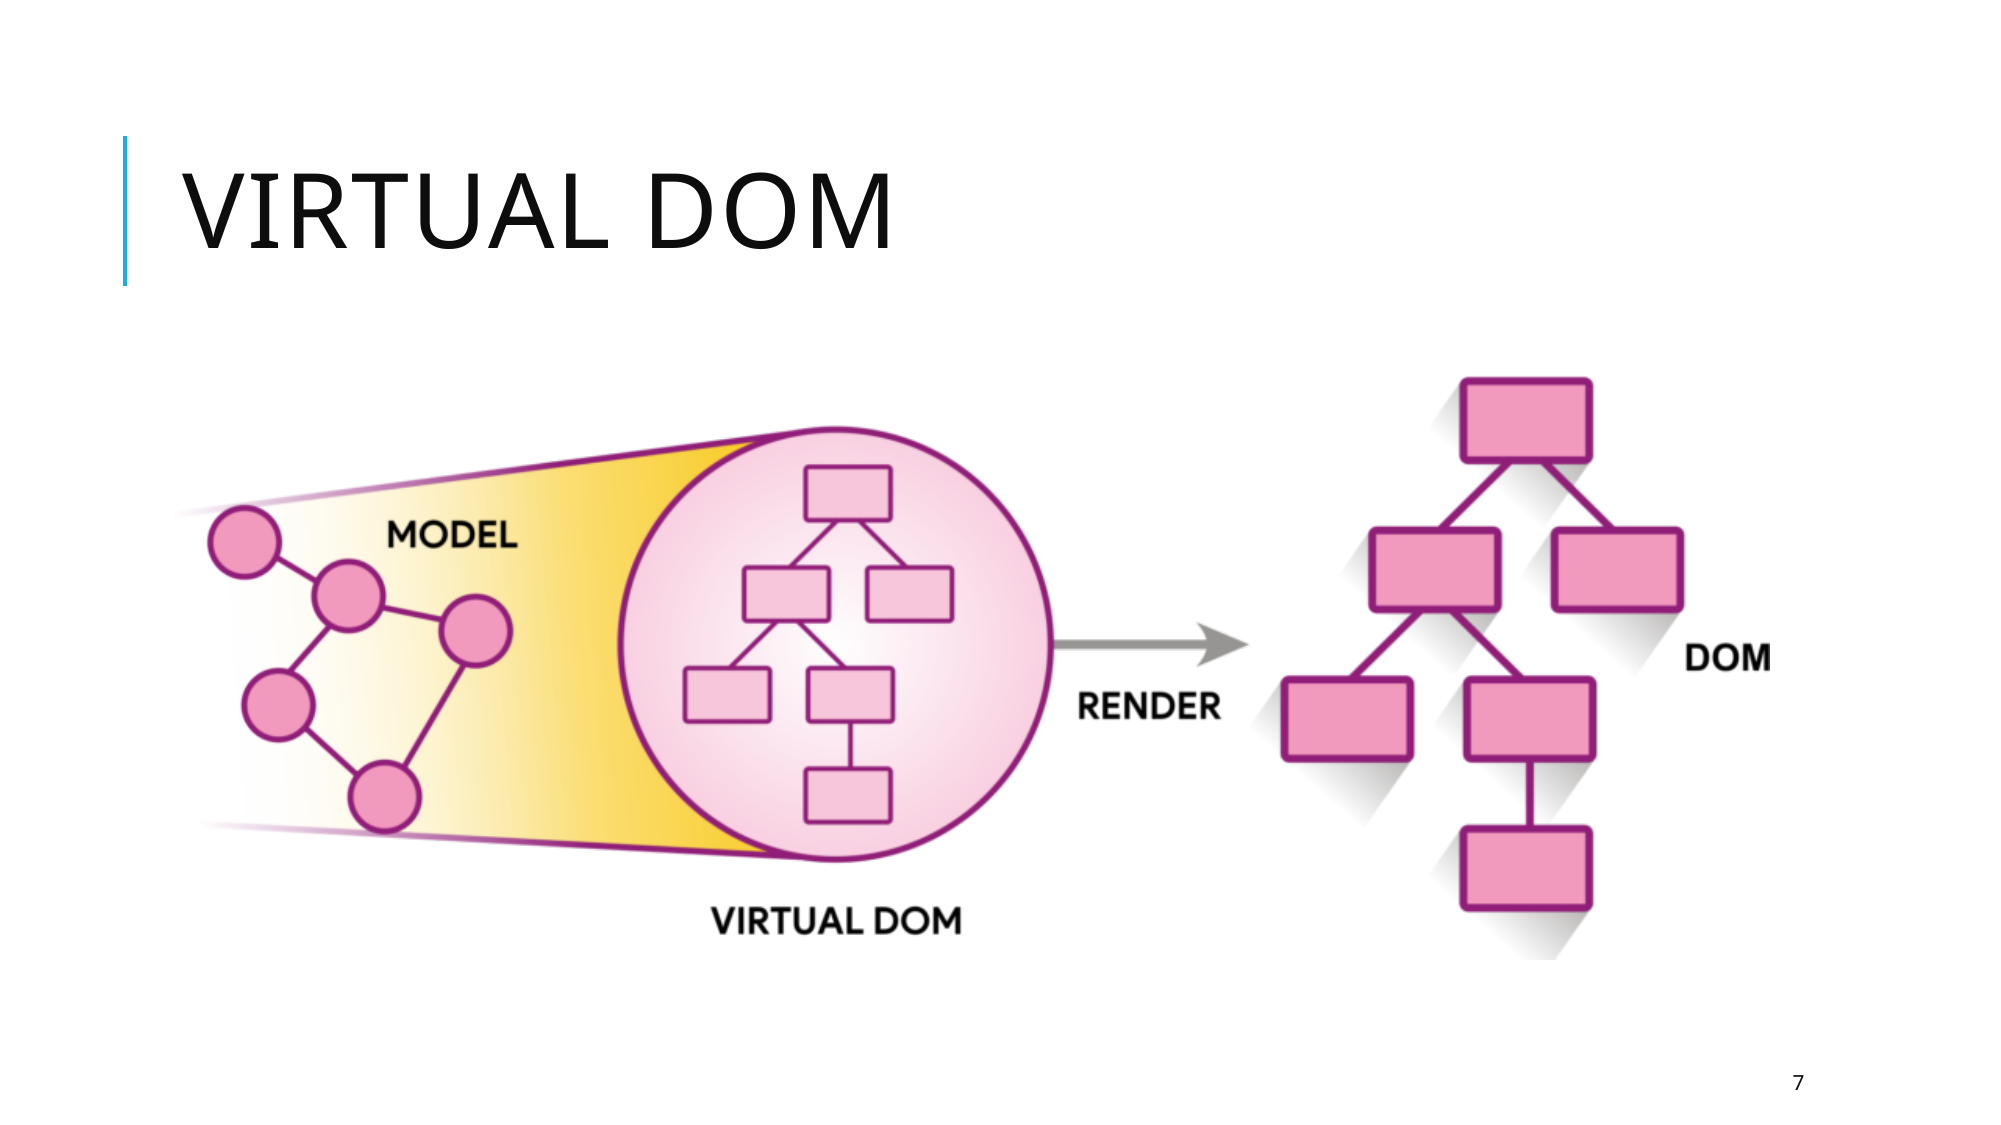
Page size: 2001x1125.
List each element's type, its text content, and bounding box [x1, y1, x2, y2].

picture [170, 363, 1771, 961]
title VIRTUAL DOM [168, 96, 1763, 342]
slide_number <number> [1777, 1061, 1938, 1107]
